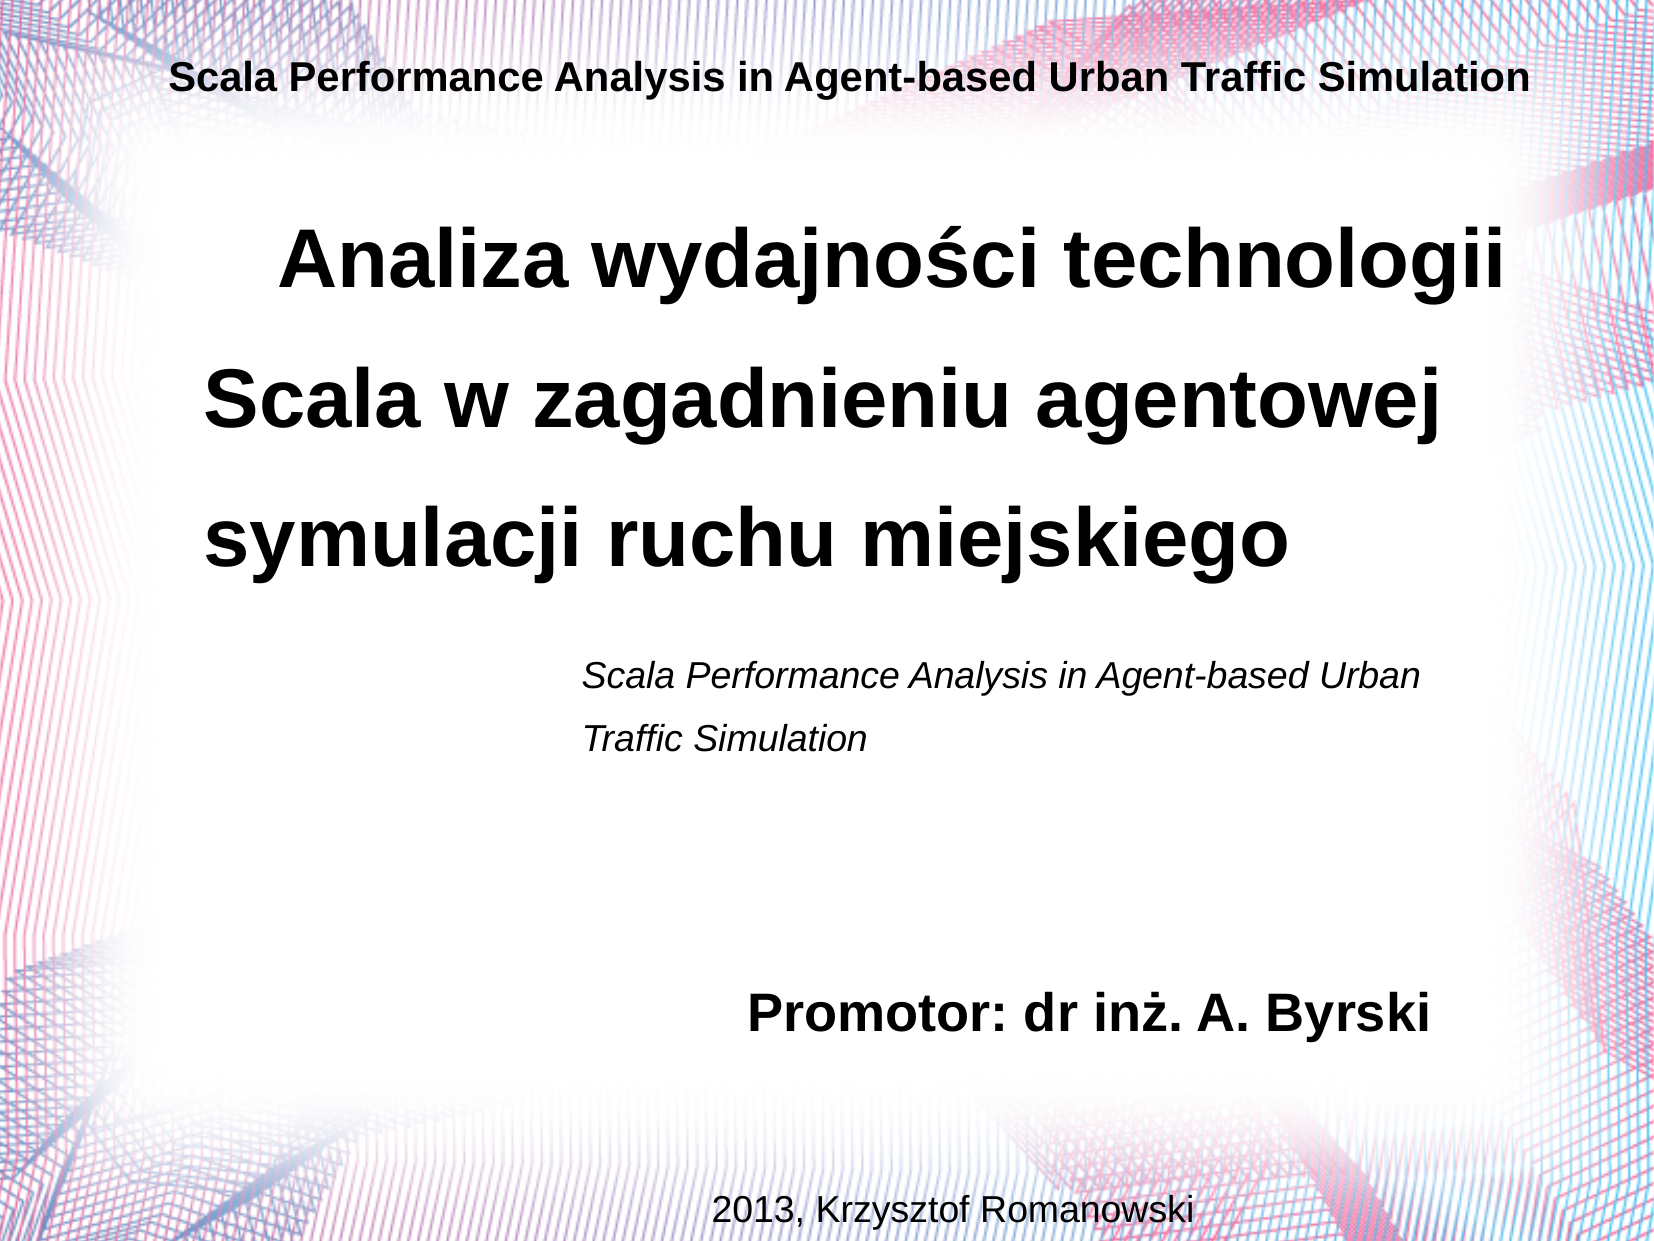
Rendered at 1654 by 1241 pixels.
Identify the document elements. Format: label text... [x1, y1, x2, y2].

text_box Scala Performance Analysis in Agent-based Urban Traffic Simulation [153, 23, 1560, 155]
text_box Analiza wydajności technologii Scala w zagadnieniu agentowej symulacji ruchu miejskiego [188, 158, 1536, 686]
picture [0, 0, 1654, 1241]
text_box Promotor: dr inż. A. Byrski [732, 944, 1501, 1021]
text_box 2013, Krzysztof Romanowski [696, 1159, 1276, 1217]
text_box Scala Performance Analysis in Agent-based Urban Traffic Simulation [566, 625, 1440, 910]
